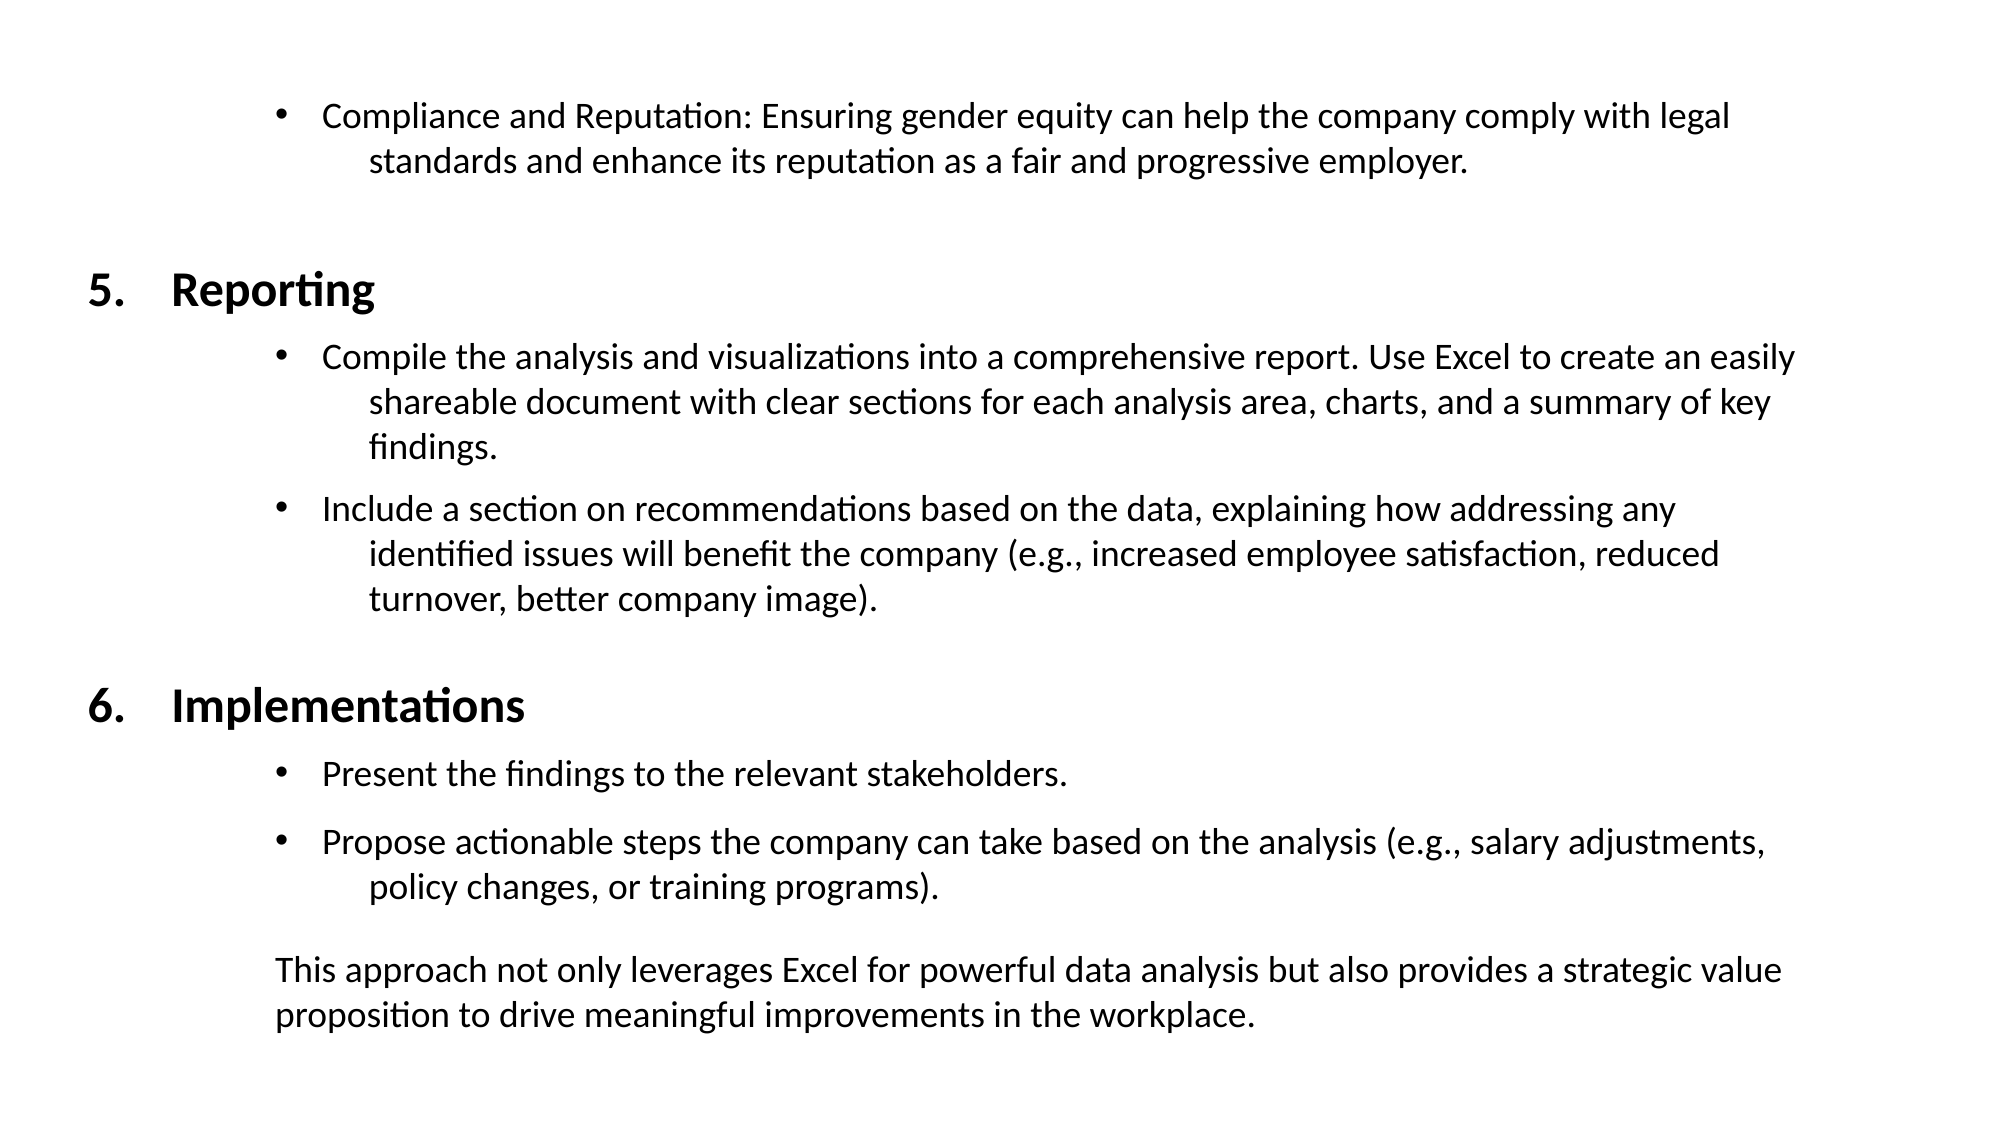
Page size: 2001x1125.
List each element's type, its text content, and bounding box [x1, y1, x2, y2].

text_box This approach not only leverages Excel for powerful data analysis but also provides a strategic value proposition to drive meaningful improvements in the workplace. [260, 937, 1952, 1044]
text_box Propose actionable steps the company can take based on the analysis (e.g., salary adjustments, policy changes, or training programs). [260, 809, 1799, 916]
text_box Include a section on recommendations based on the data, explaining how addressing any identified issues will benefit the company (e.g., increased employee satisfaction, reduced turnover, better company image). [260, 476, 1827, 628]
text_box 5. Reporting [72, 249, 1074, 325]
text_box Compile the analysis and visualizations into a comprehensive report. Use Excel to create an easily shareable document with clear sections for each analysis area, charts, and a summary of key findings. [260, 324, 1827, 476]
text_box 6. Implementations [72, 665, 1074, 742]
text_box Compliance and Reputation: Ensuring gender equity can help the company comply with legal standards and enhance its reputation as a fair and progressive employer. [260, 83, 1799, 190]
text_box Present the findings to the relevant stakeholders. [260, 741, 1262, 802]
